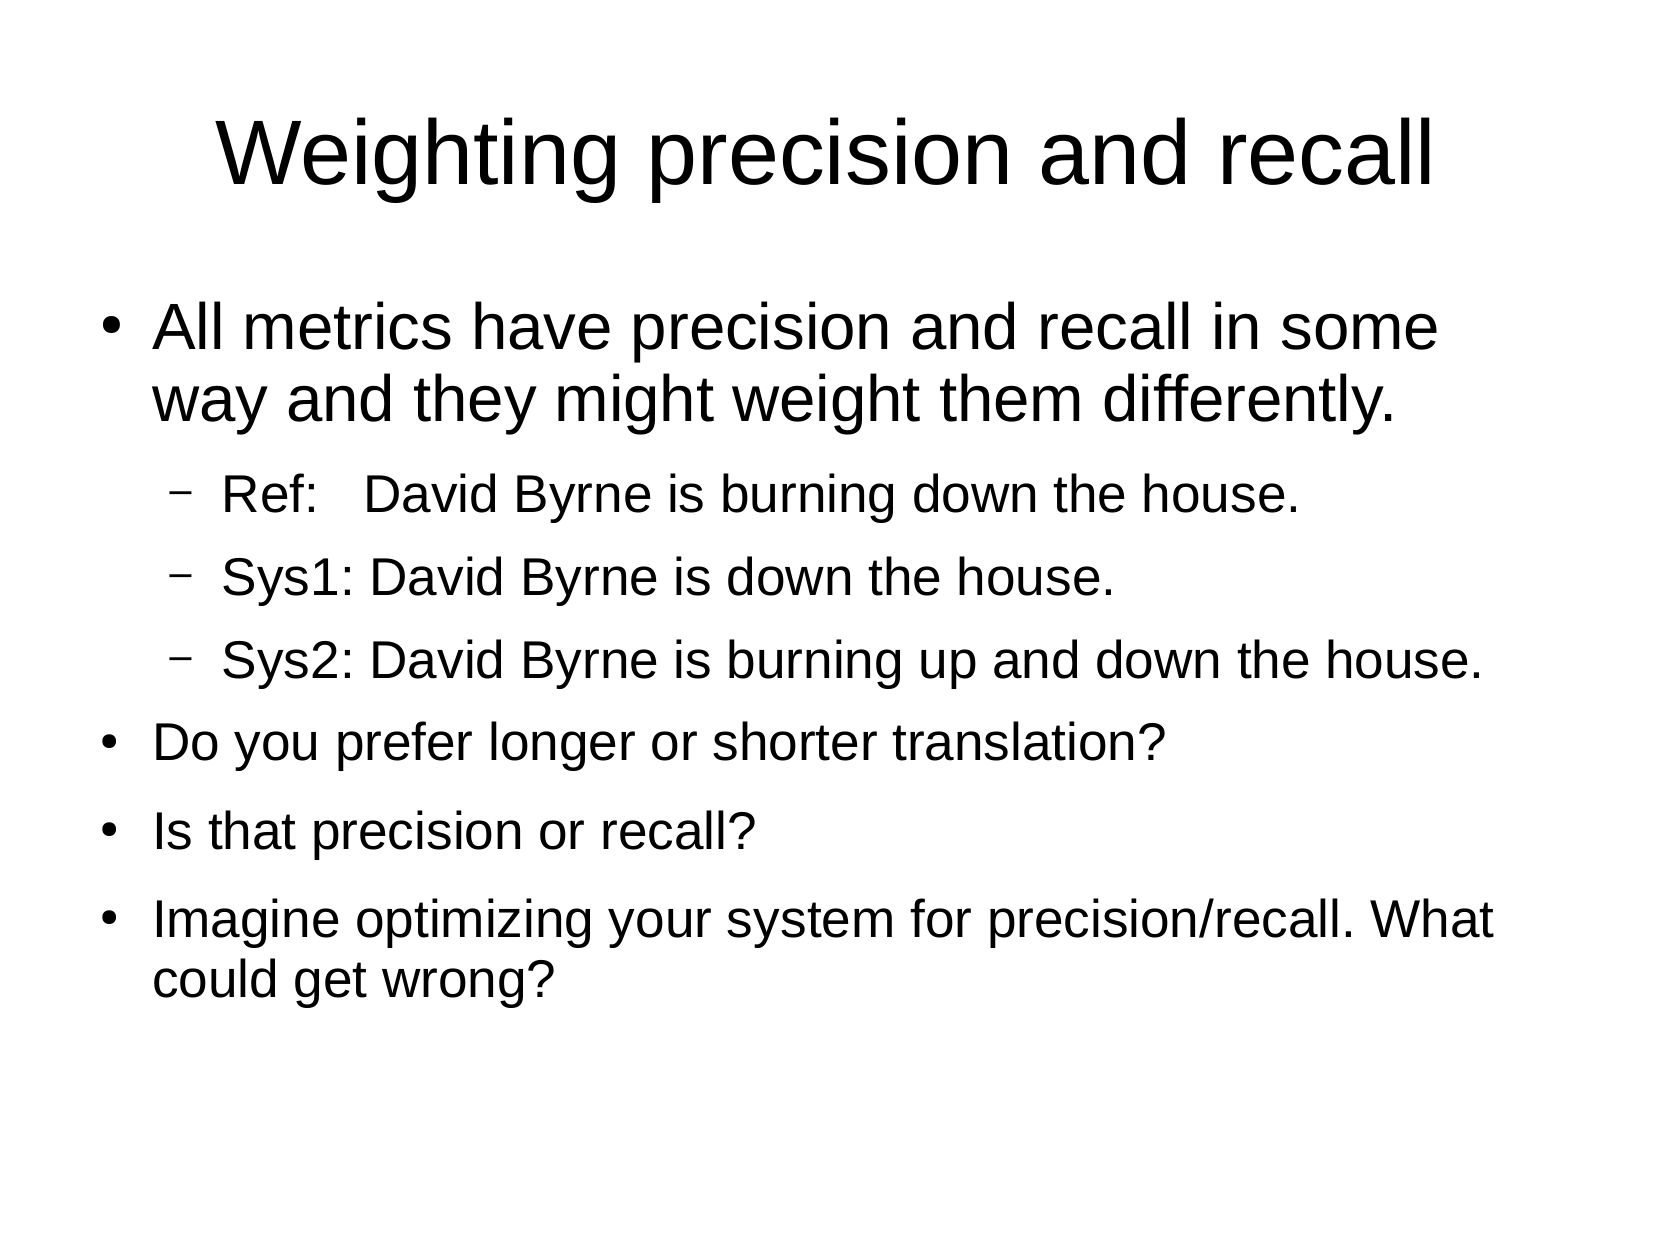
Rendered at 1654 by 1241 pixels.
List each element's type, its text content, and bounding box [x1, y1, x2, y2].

list All metrics have precision and recall in some way and they might weight them differently. Ref: David Byrne is burning down the house. Sys1: David Byrne is down the house. Sys2: David Byrne is burning up and down the house. Do you prefer longer or shorter translation? Is that precision or recall? Imagine optimizing your system for precision/recall. What could get wrong? [82, 290, 1571, 1010]
title Weighting precision and recall [82, 49, 1571, 257]
